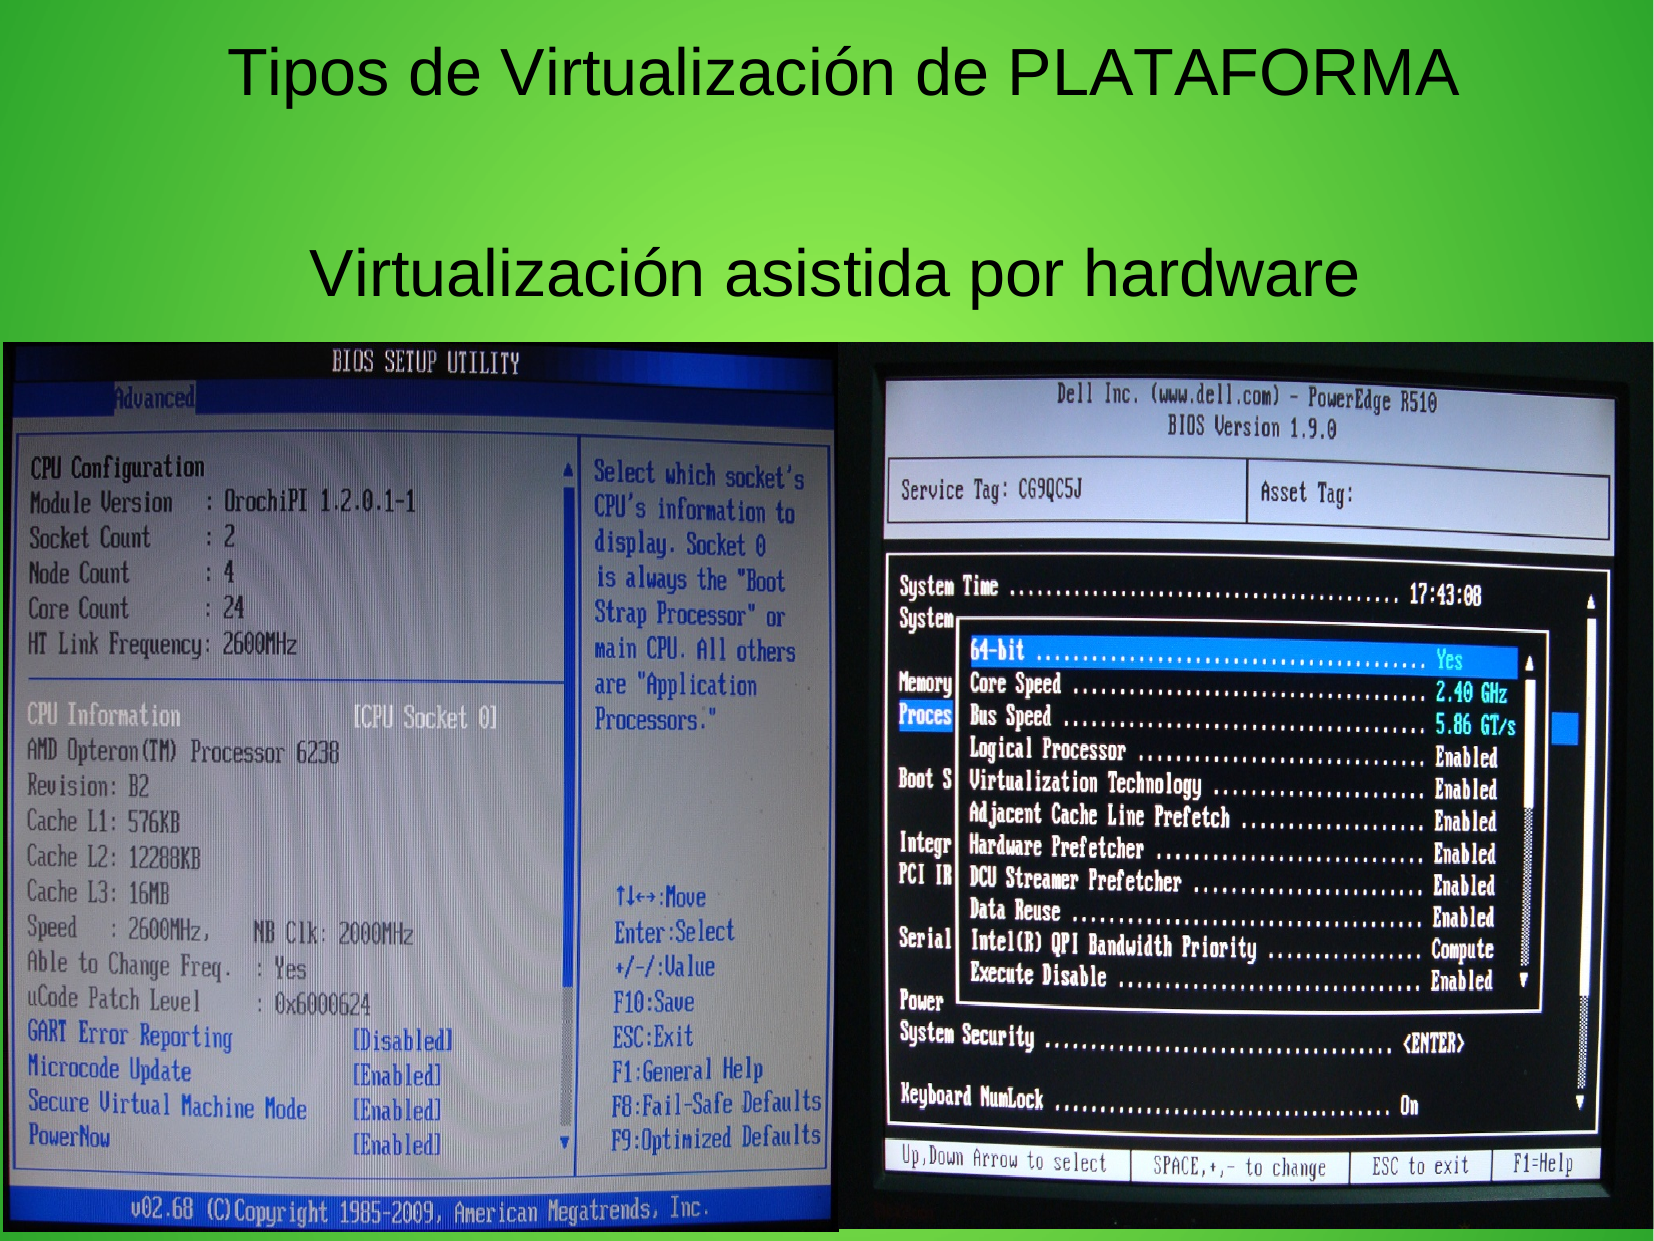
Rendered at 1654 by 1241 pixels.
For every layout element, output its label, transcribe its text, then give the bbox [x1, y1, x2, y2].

text_box Virtualización asistida por hardware [295, 228, 1394, 319]
picture [0, 0, 1654, 1241]
text_box Tipos de Virtualización de PLATAFORMA [212, 28, 1459, 119]
